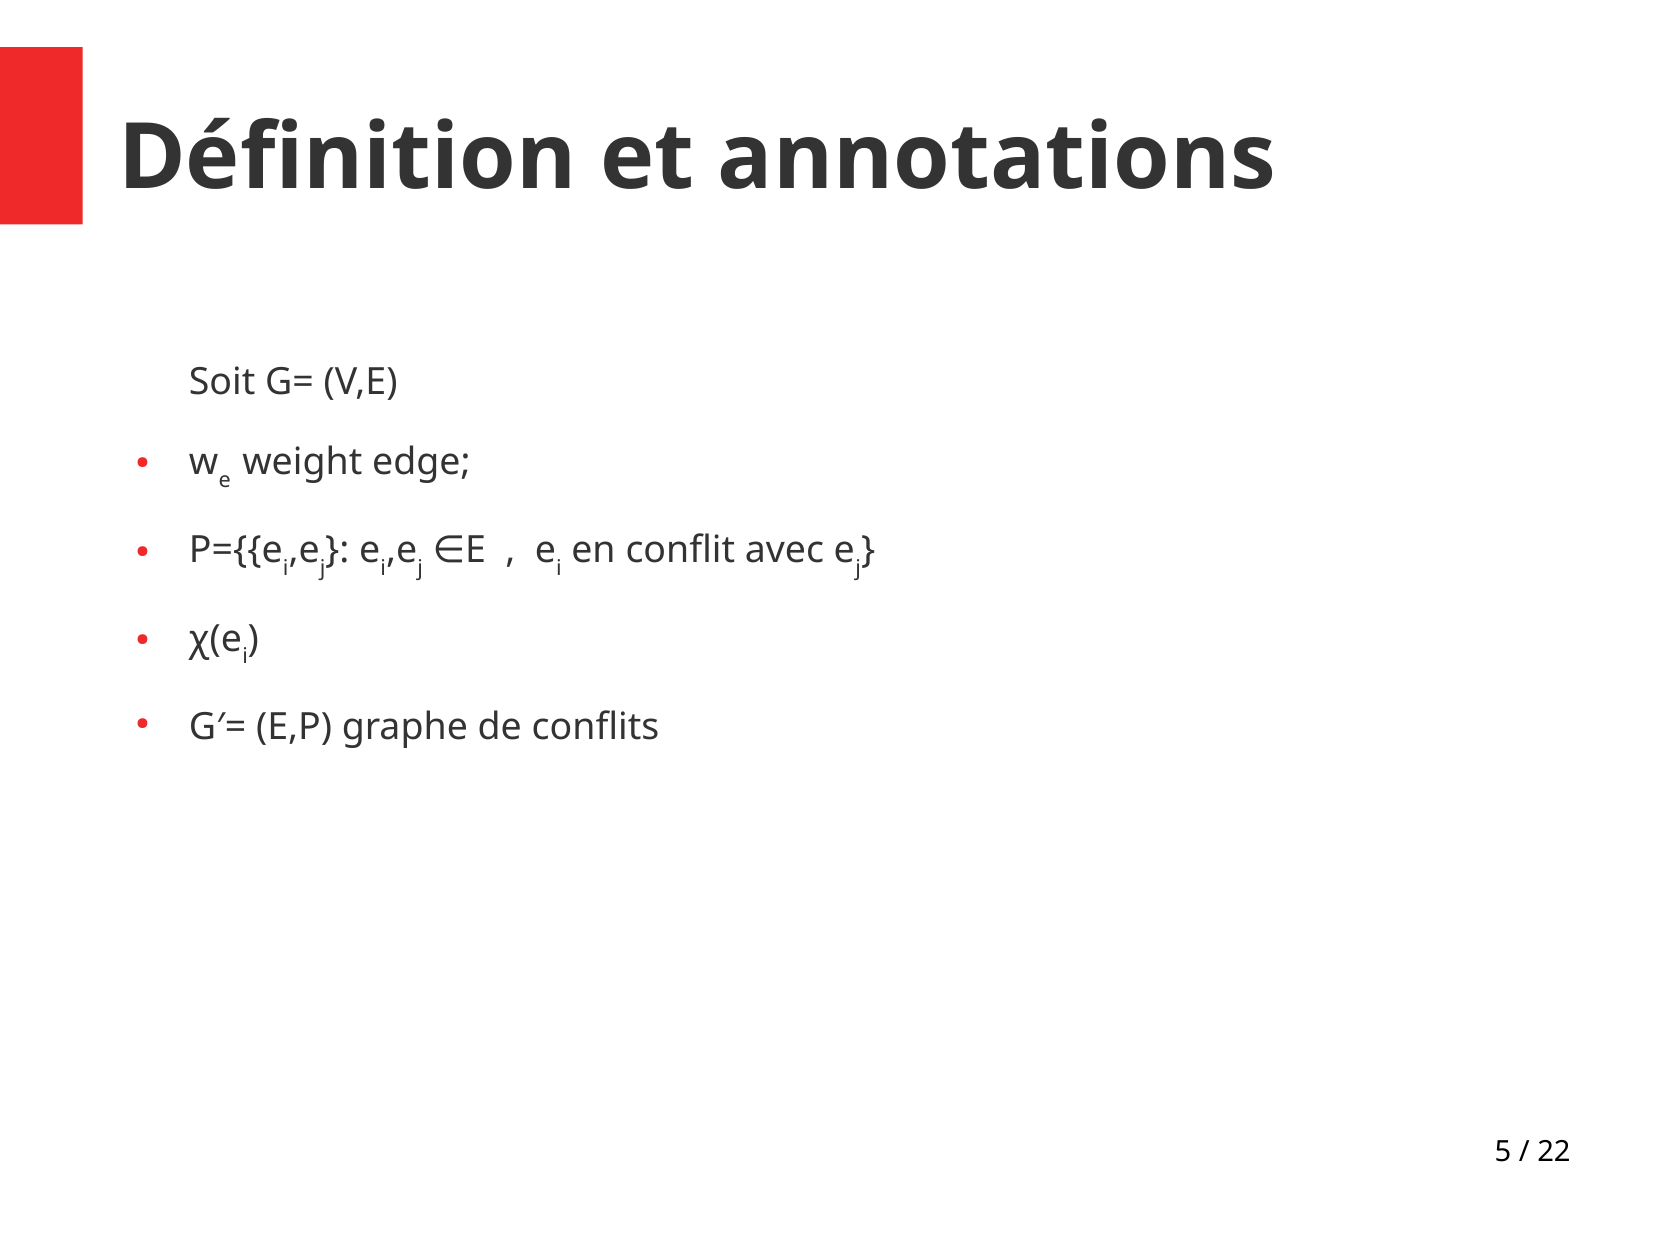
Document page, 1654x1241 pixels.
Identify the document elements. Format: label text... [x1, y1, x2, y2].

title Définition et annotations [118, 49, 1571, 257]
list Soit G= (V,E) we weight edge; P={{ei,ej}: ei,ej ∈E , ei en conflit avec ej} χ(ei) G′= (E,P) graphe de conflits [118, 354, 1536, 1074]
